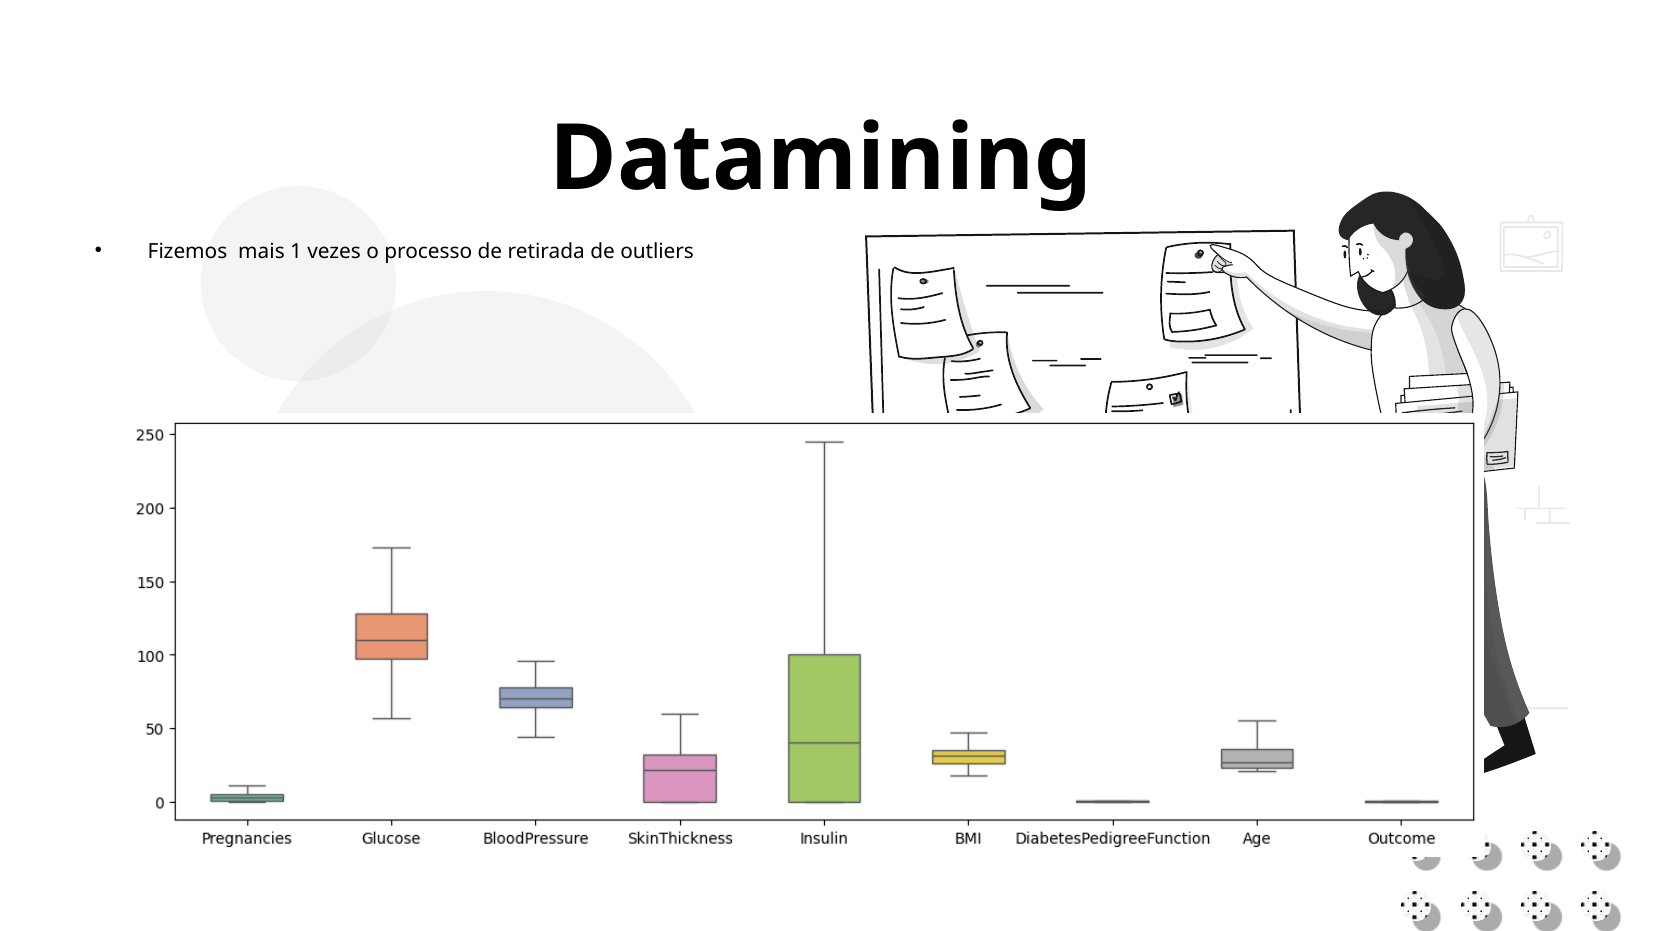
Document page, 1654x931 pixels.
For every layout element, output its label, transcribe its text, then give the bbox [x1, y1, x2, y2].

picture [1580, 890, 1612, 922]
title Datamining [76, 76, 1565, 233]
picture [1400, 891, 1432, 922]
picture [125, 413, 1492, 862]
picture [1520, 890, 1552, 922]
list Fizemos mais 1 vezes o processo de retirada de outliers [76, 236, 1088, 414]
picture [1461, 890, 1492, 922]
picture [1520, 831, 1552, 862]
picture [1581, 830, 1612, 862]
